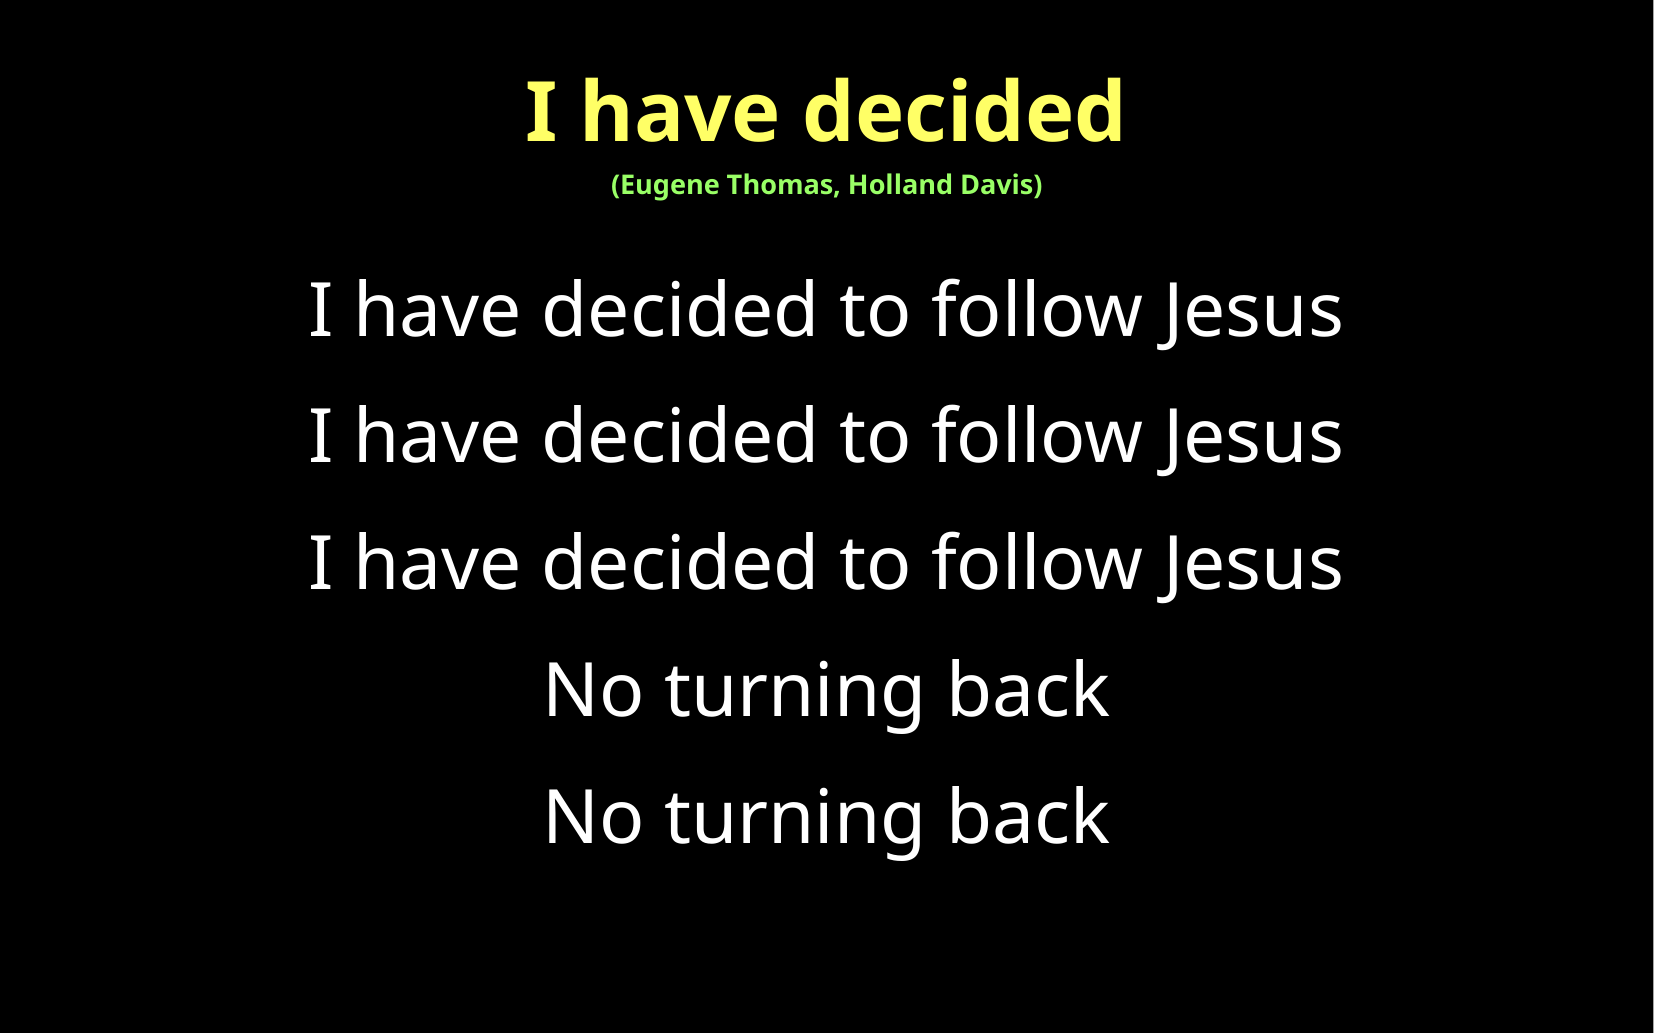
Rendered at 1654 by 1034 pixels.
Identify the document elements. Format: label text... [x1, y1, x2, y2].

title I have decided (Eugene Thomas, Holland Davis) [0, 41, 1654, 214]
list I have decided to follow Jesus I have decided to follow Jesus I have decided to follow Jesus No turning back No turning back [0, 255, 1654, 1024]
